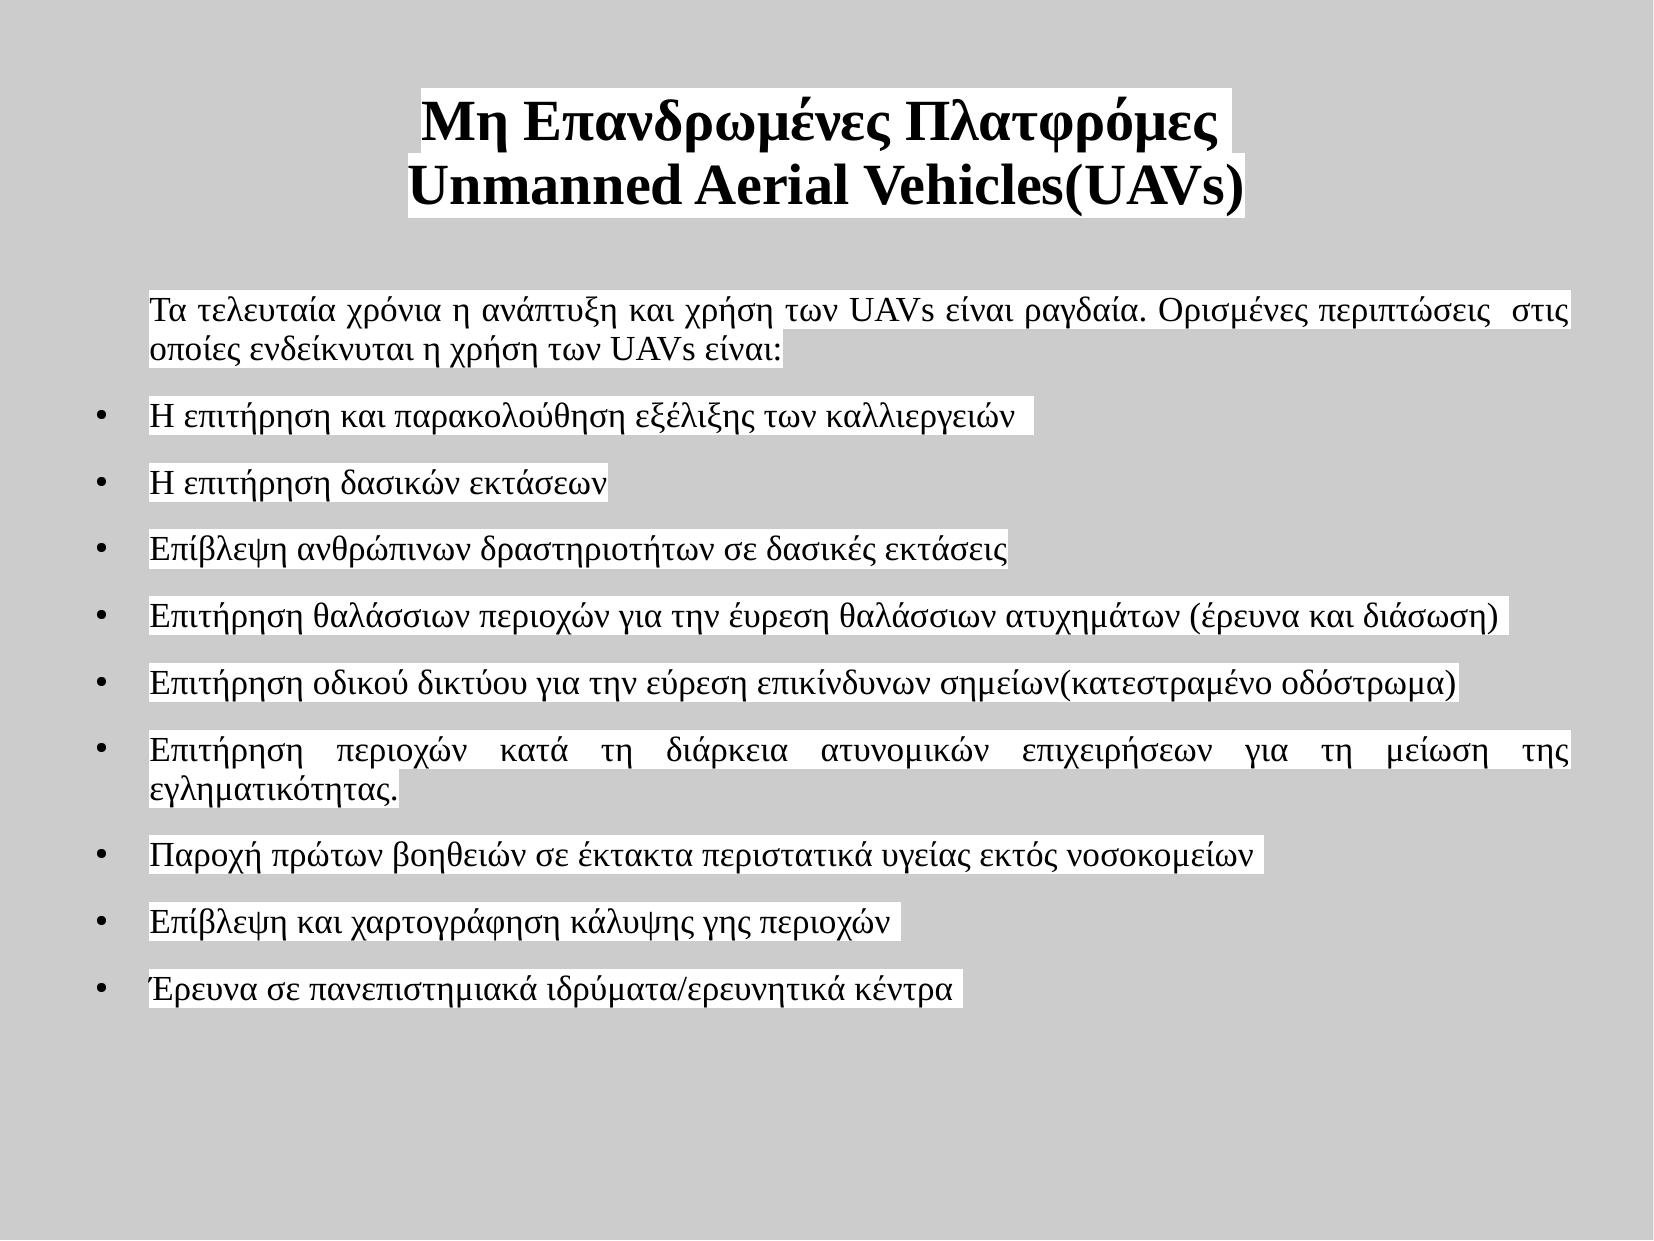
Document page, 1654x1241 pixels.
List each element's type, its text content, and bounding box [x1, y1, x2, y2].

list Τα τελευταία χρόνια η ανάπτυξη και χρήση των UAVs είναι ραγδαία. Ορισμένες περιπτώσεις στις οποίες ενδείκνυται η χρήση των UAVs είναι: Η επιτήρηση και παρακολούθηση εξέλιξης των καλλιεργειών Η επιτήρηση δασικών εκτάσεων Επίβλεψη ανθρώπινων δραστηριοτήτων σε δασικές εκτάσεις Επιτήρηση θαλάσσιων περιοχών για την έυρεση θαλάσσιων ατυχημάτων (έρευνα και διάσωση) Επιτήρηση οδικού δικτύου για την εύρεση επικίνδυνων σημείων(κατεστραμένο οδόστρωμα) Επιτήρηση περιοχών κατά τη διάρκεια ατυνομικών επιχειρήσεων για τη μείωση της εγληματικότητας. Παροχή πρώτων βοηθειών σε έκτακτα περιστατικά υγείας εκτός νοσοκομείων Επίβλεψη και χαρτογράφηση κάλυψης γης περιοχών Έρευνα σε πανεπιστημιακά ιδρύματα/ερευνητικά κέντρα [82, 290, 1571, 1010]
title Μη Επανδρωμένες Πλατφρόμες Unmanned Aerial Vehicles(UAVs) [82, 49, 1571, 257]
